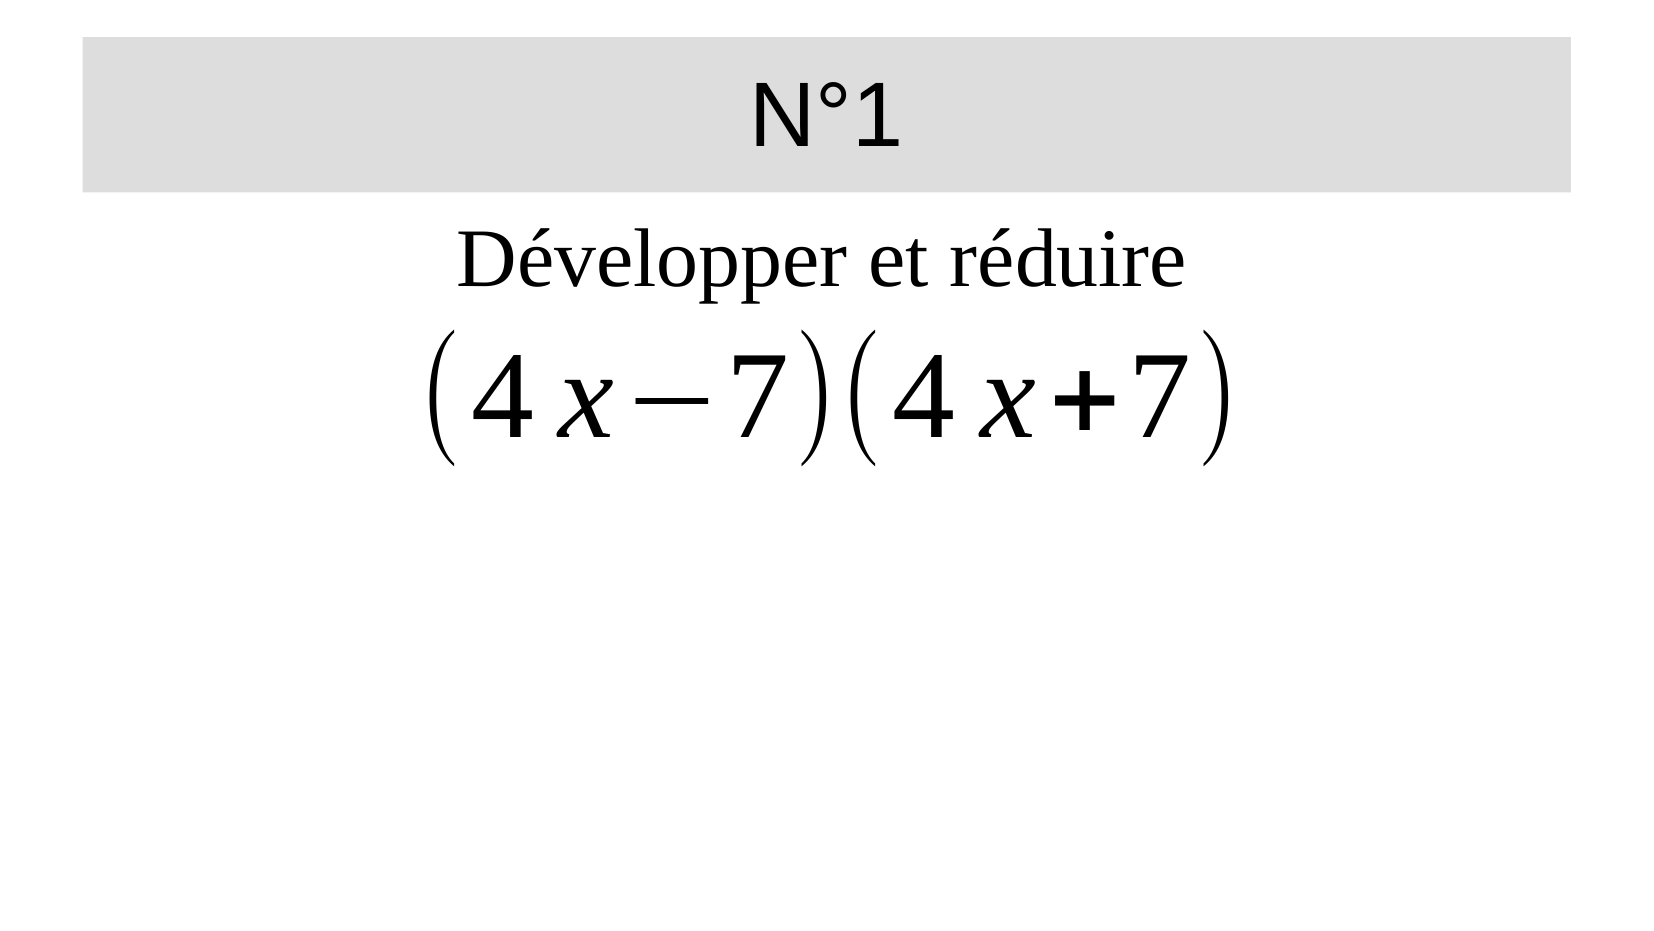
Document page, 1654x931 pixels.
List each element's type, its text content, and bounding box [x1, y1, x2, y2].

chart [448, 212, 1196, 305]
chart [413, 322, 1245, 473]
title N°1 [82, 37, 1571, 193]
